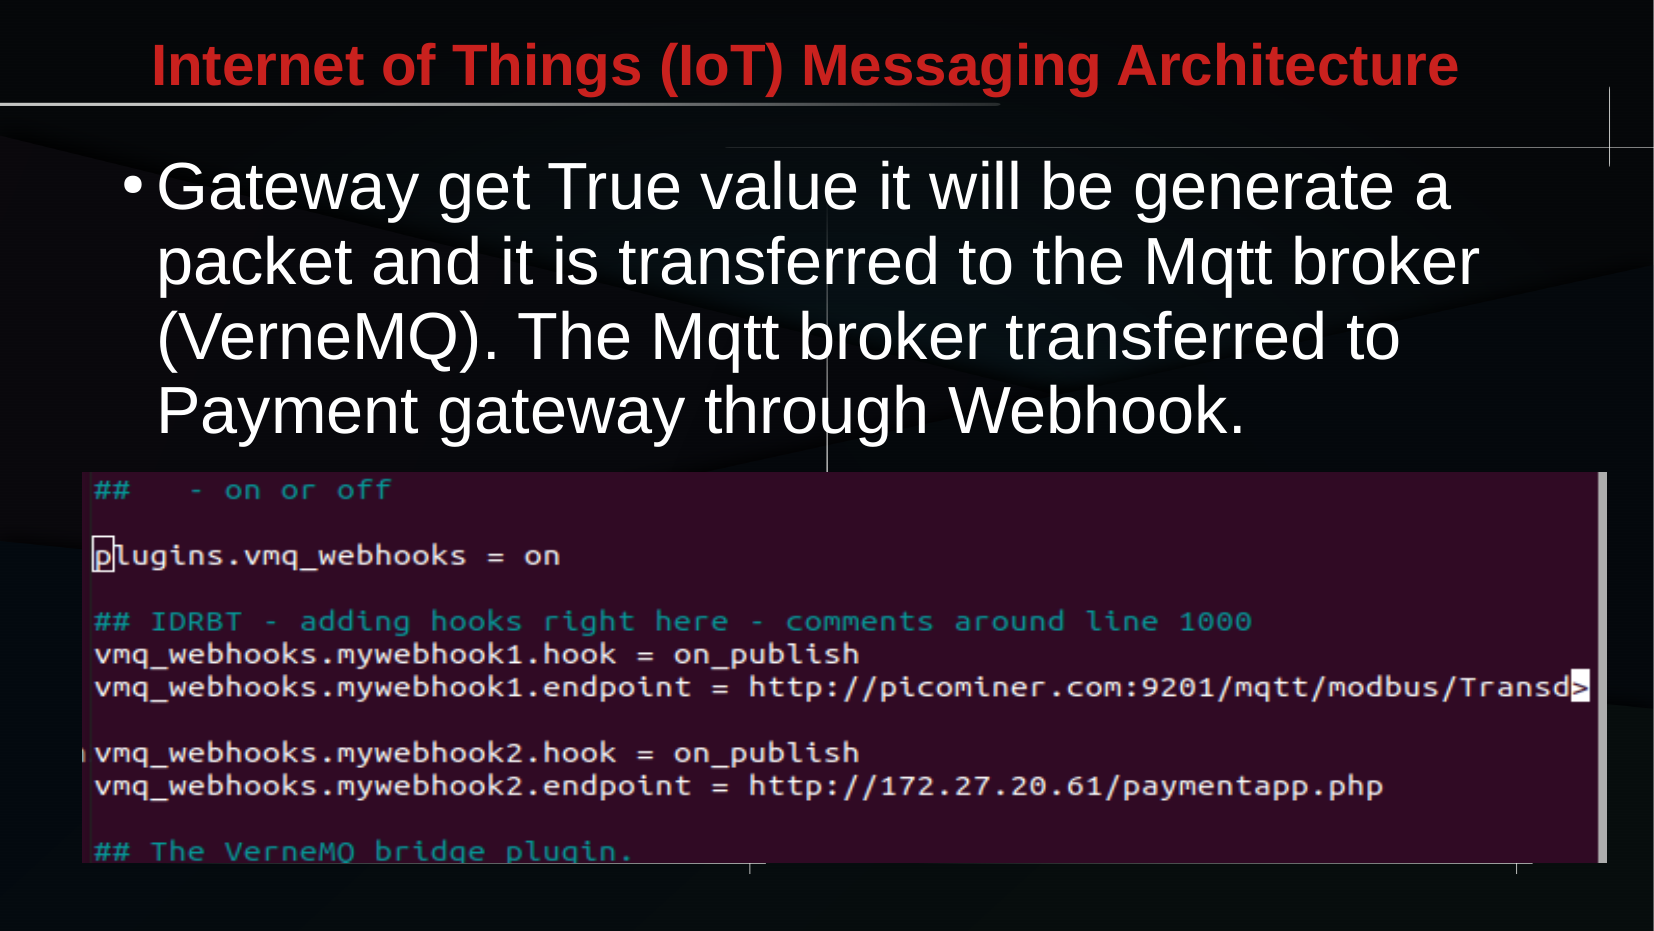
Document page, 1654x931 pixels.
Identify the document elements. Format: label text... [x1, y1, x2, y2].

text_box Gateway get True value it will be generate a packet and it is transferred to the Mqtt broker (VerneMQ). The Mqtt broker transferred to Payment gateway through Webhook. [106, 141, 1583, 456]
picture [0, 0, 1654, 931]
title Internet of Things (IoT) Messaging Architecture [23, 11, 1589, 119]
